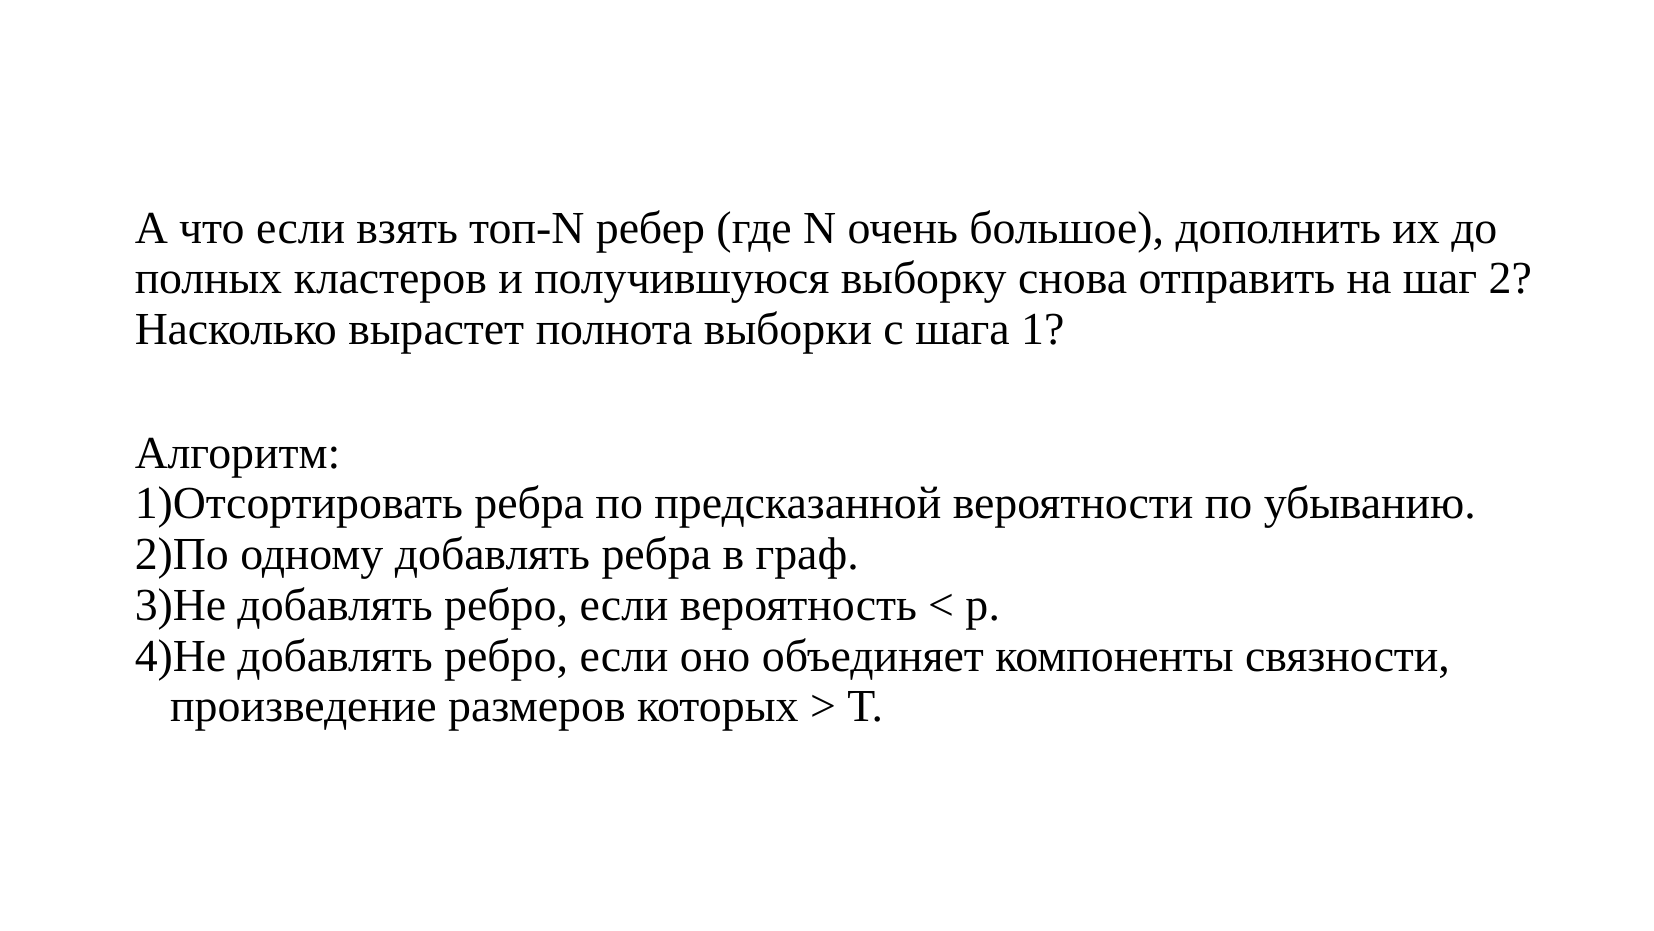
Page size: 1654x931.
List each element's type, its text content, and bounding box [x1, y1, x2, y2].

text_box Алгоритм: Отсортировать ребра по предсказанной вероятности по убыванию. По одному добавлять ребра в граф. Не добавлять ребро, если вероятность < p. Не добавлять ребро, если оно объединяет компоненты связности, произведение размеров которых > T. [120, 420, 1531, 741]
text_box А что если взять топ-N ребер (где N очень большое), дополнить их до полных кластеров и получившуюся выборку снова отправить на шаг 2? Насколько вырастет полнота выборки с шага 1? [120, 195, 1606, 363]
